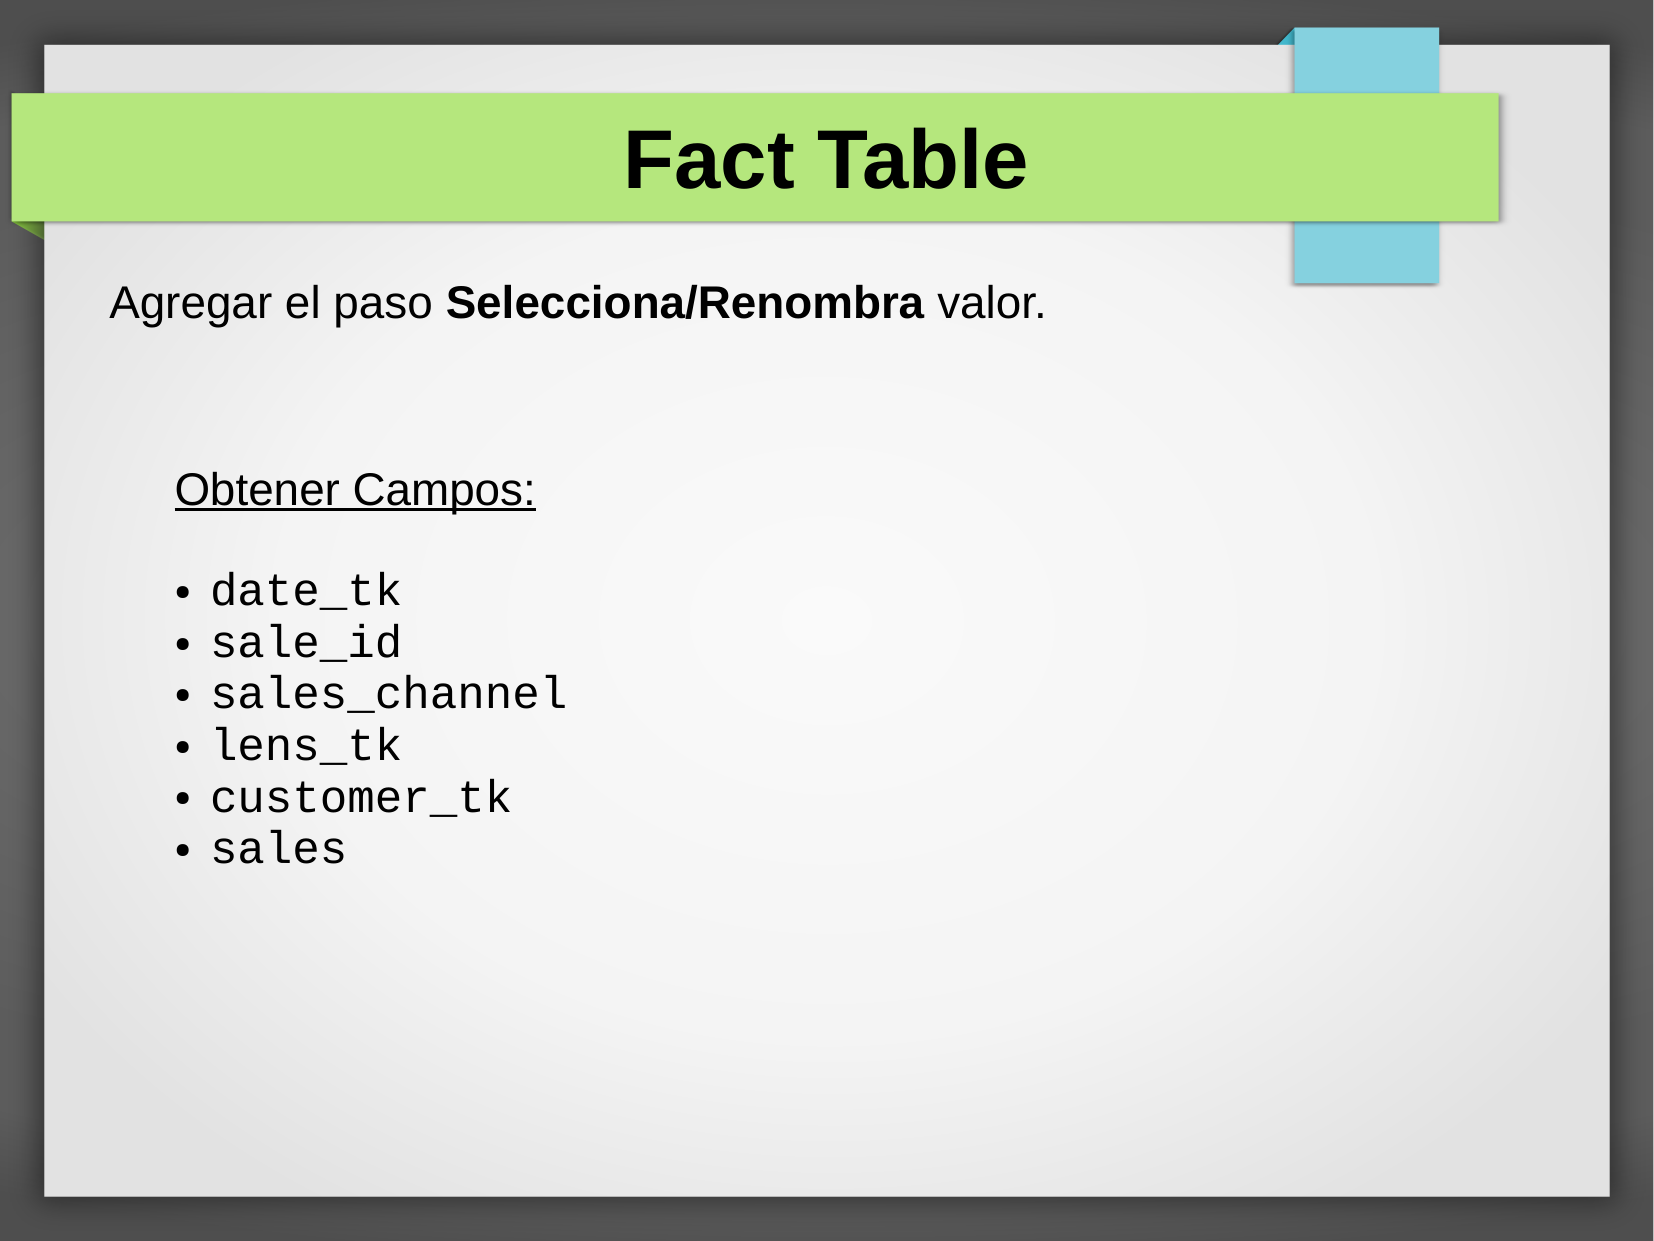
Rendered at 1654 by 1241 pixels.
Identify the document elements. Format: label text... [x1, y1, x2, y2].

text_box Agregar el paso Selecciona/Renombra valor. [94, 269, 1097, 336]
text_box Obtener Campos: date_tk sale_id sales_channel lens_tk customer_tk sales [159, 457, 623, 888]
picture [0, 0, 1654, 1241]
title Fact Table [70, 106, 1583, 213]
